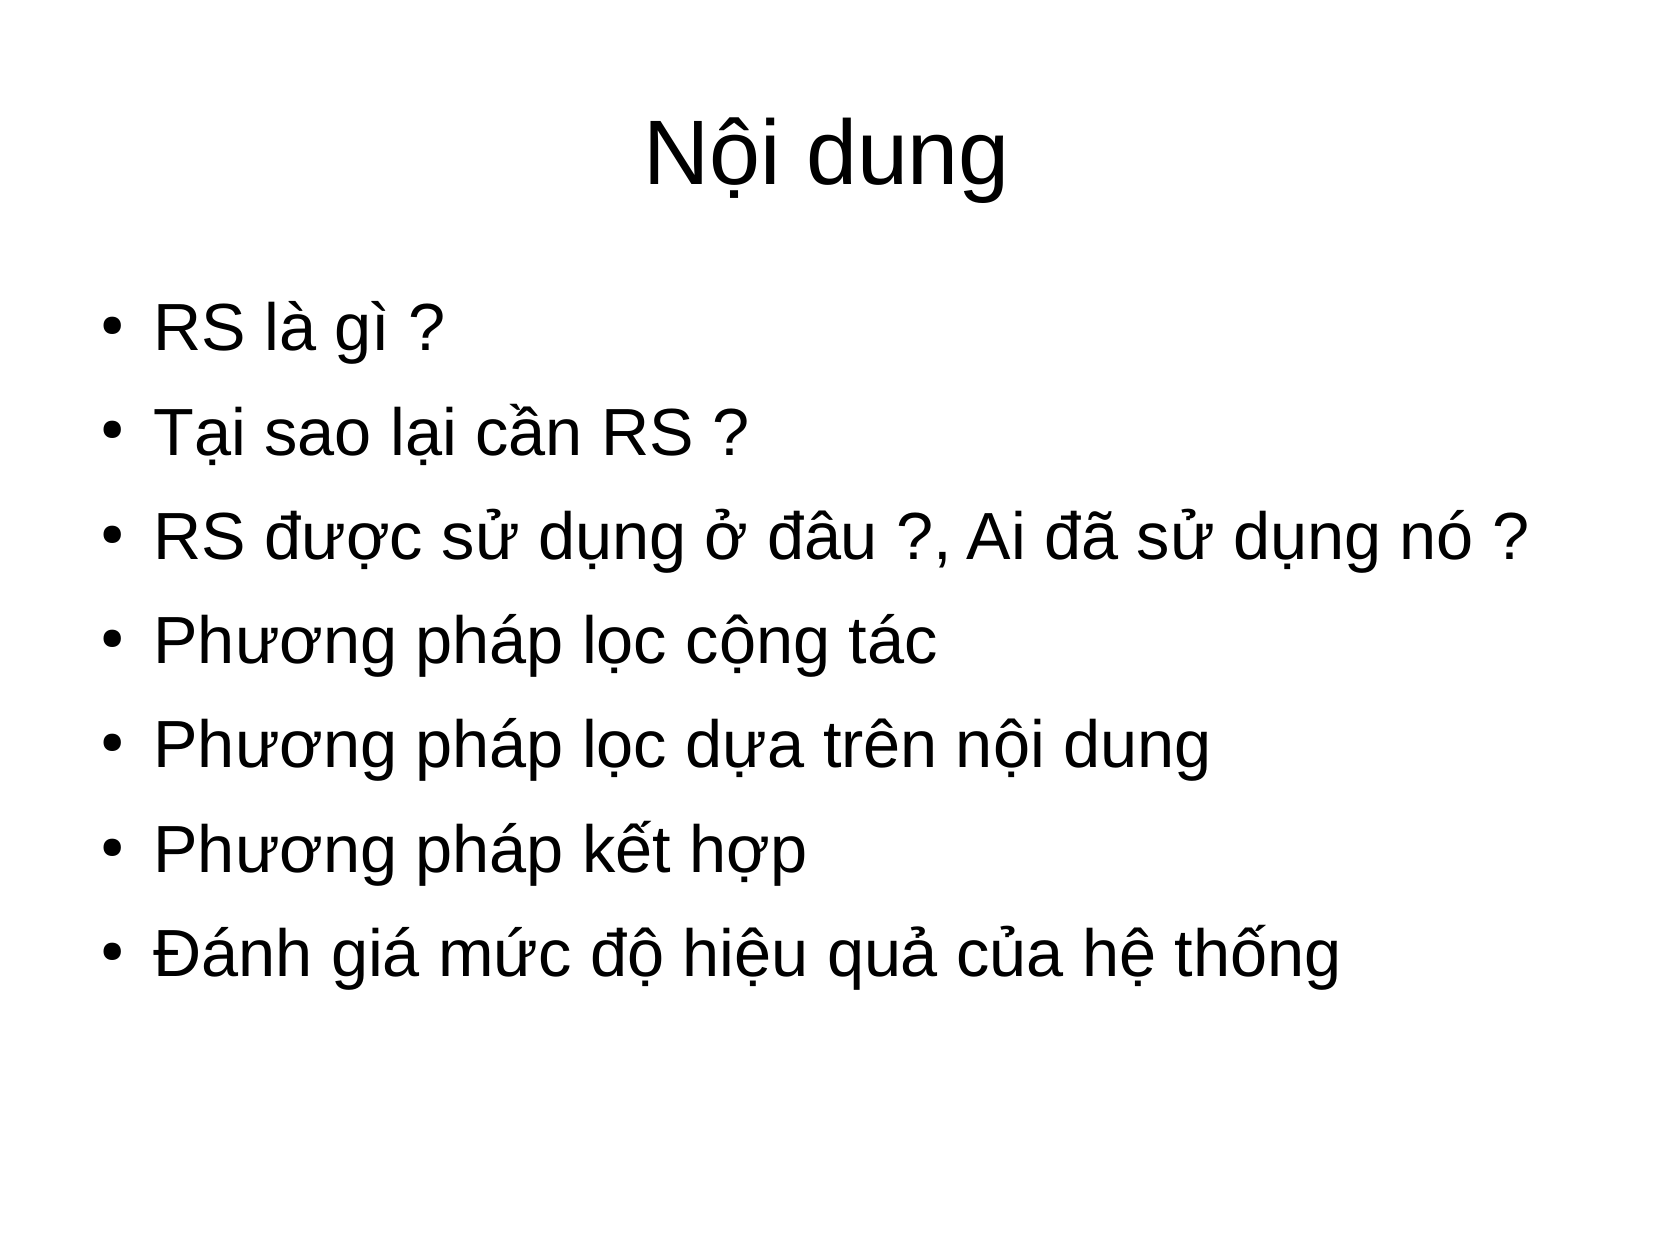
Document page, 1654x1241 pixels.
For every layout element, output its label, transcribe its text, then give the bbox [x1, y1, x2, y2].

title Nội dung [82, 49, 1571, 257]
list RS là gì ? Tại sao lại cần RS ? RS được sử dụng ở đâu ?, Ai đã sử dụng nó ? Phương pháp lọc cộng tác Phương pháp lọc dựa trên nội dung Phương pháp kết hợp Đánh giá mức độ hiệu quả của hệ thống [82, 290, 1571, 1010]
